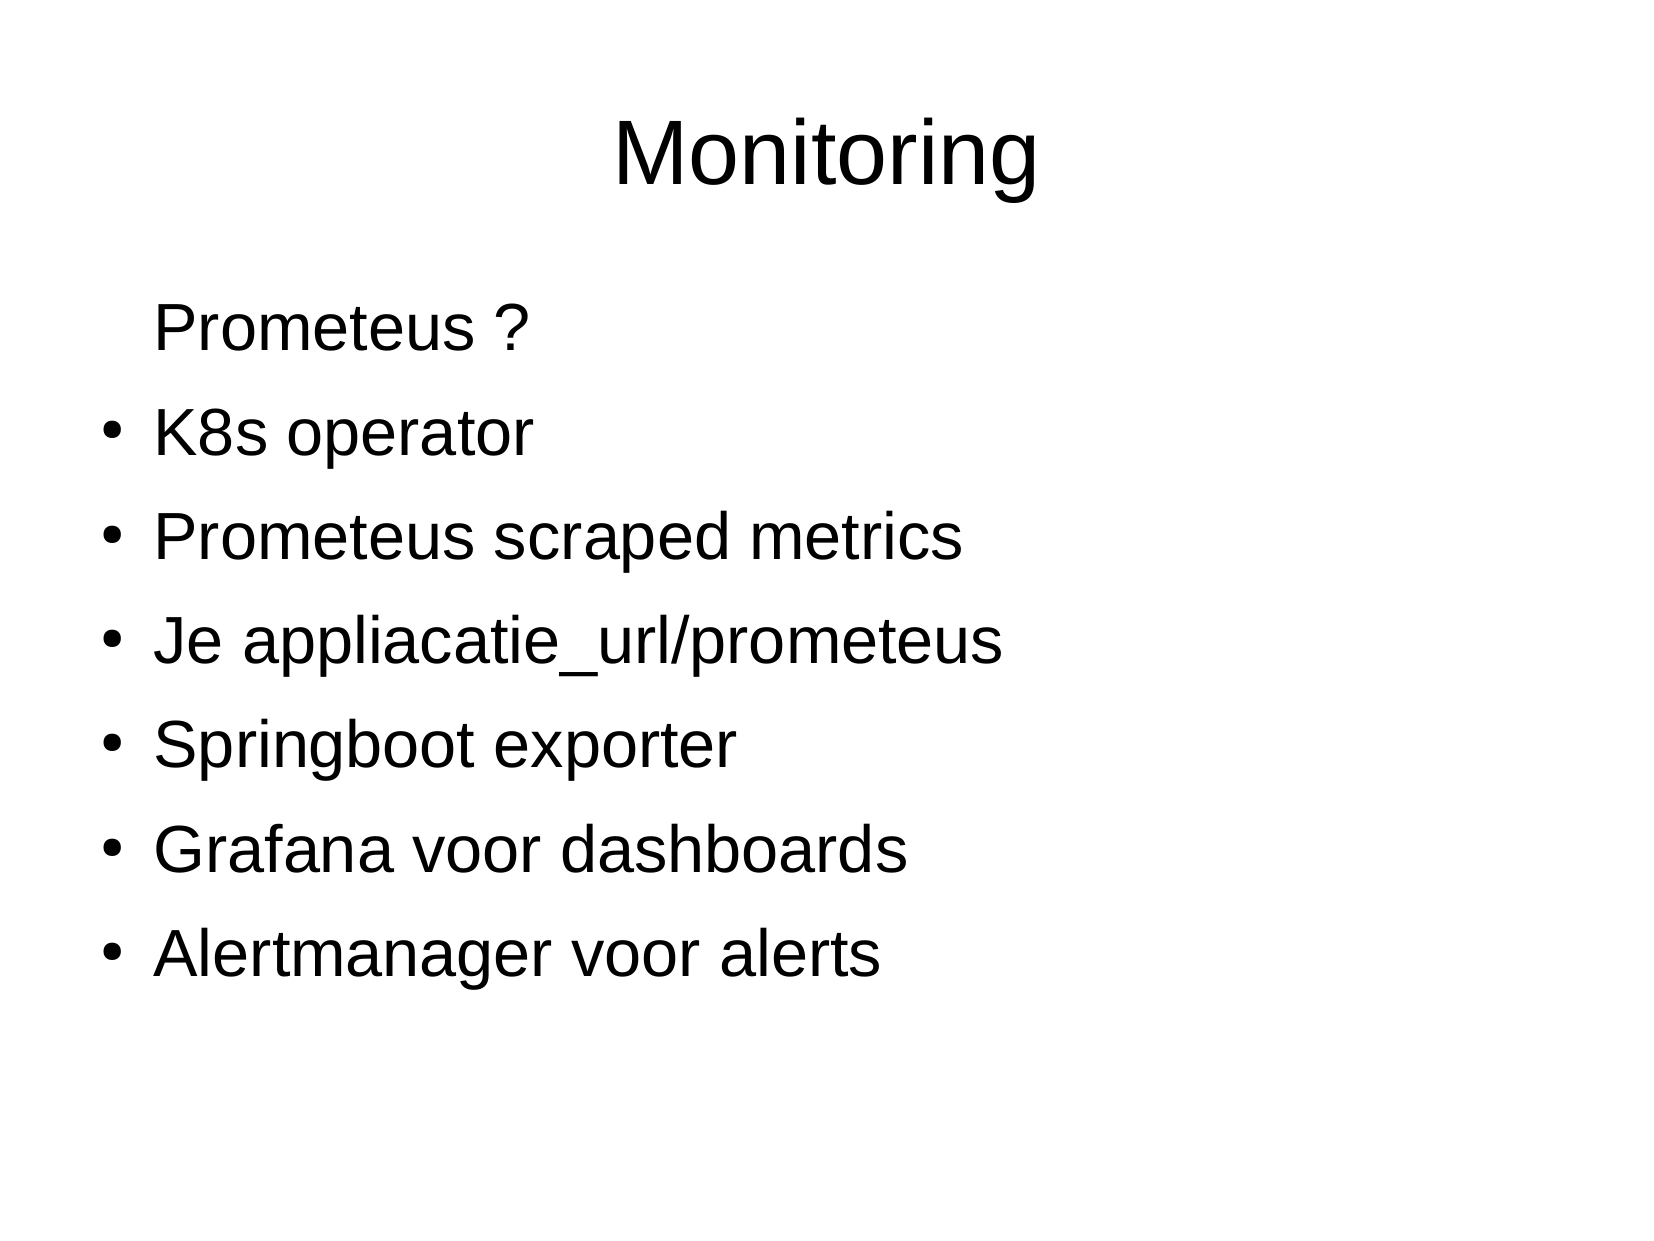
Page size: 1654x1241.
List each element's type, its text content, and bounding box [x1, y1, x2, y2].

title Monitoring [82, 49, 1571, 257]
list Prometeus ? K8s operator Prometeus scraped metrics Je appliacatie_url/prometeus Springboot exporter Grafana voor dashboards Alertmanager voor alerts [82, 290, 1571, 1010]
